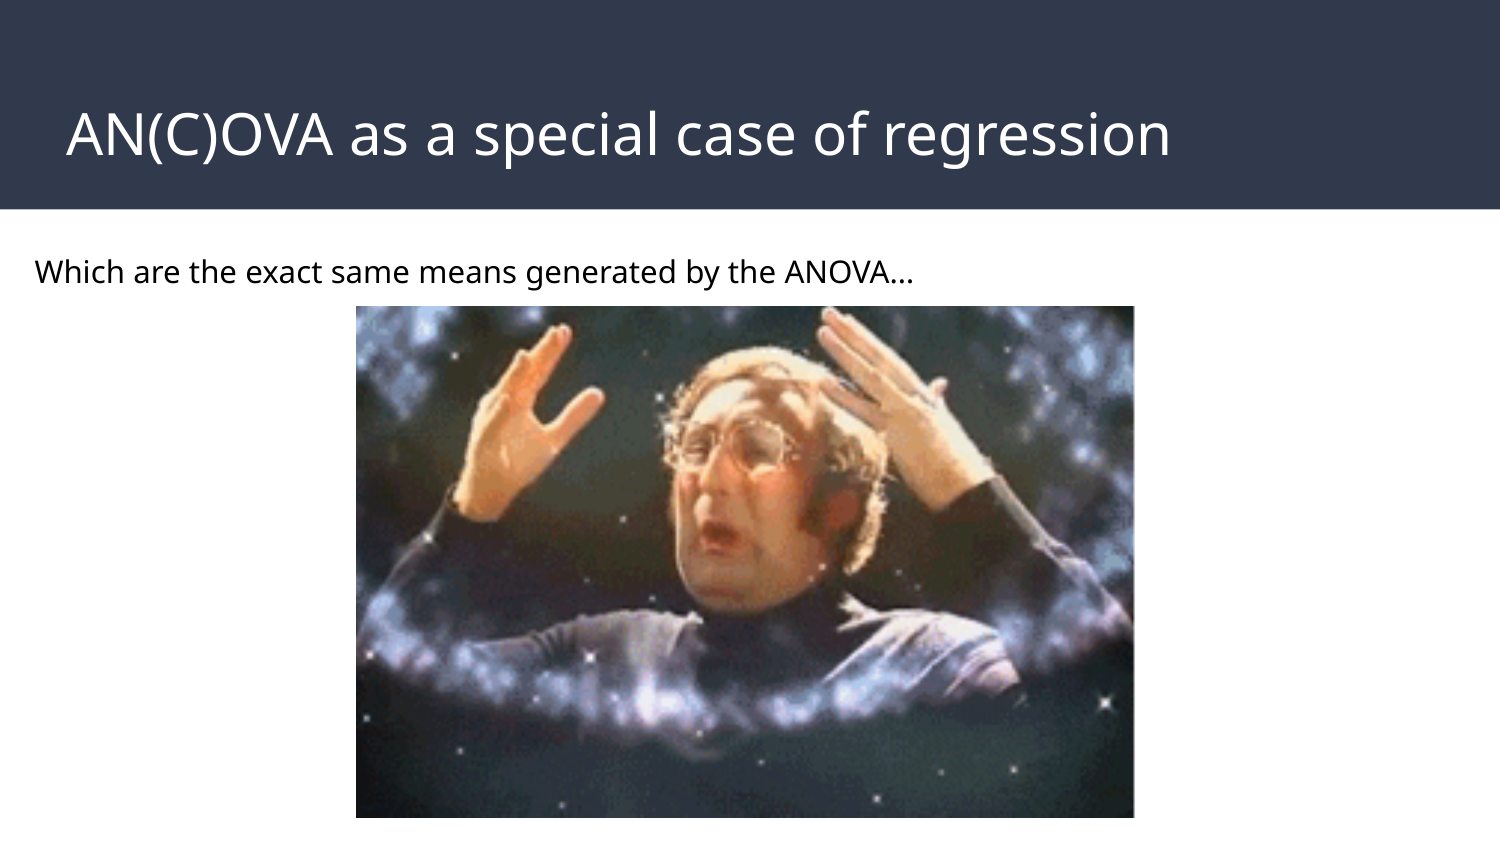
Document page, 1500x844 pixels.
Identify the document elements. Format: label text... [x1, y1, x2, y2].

text_box Which are the exact same means generated by the ANOVA… [19, 237, 1475, 818]
title AN(C)OVA as a special case of regression [51, 82, 1449, 185]
picture [356, 306, 1138, 818]
